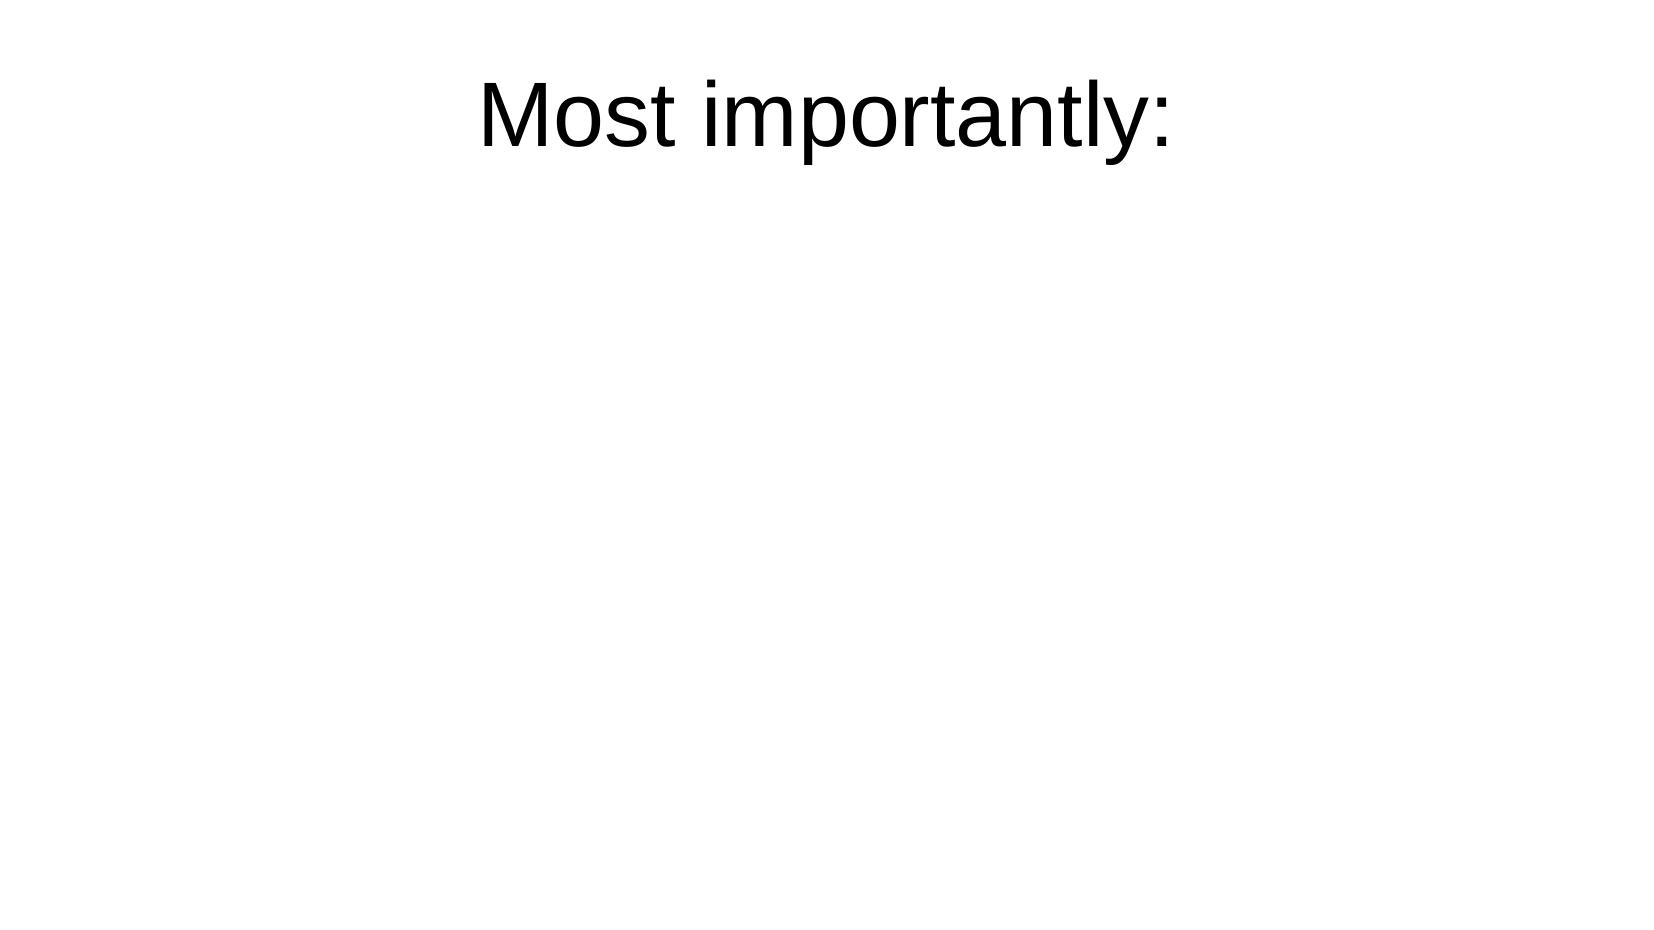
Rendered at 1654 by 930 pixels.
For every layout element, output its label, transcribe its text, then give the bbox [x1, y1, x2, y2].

title Most importantly: [82, 37, 1571, 193]
